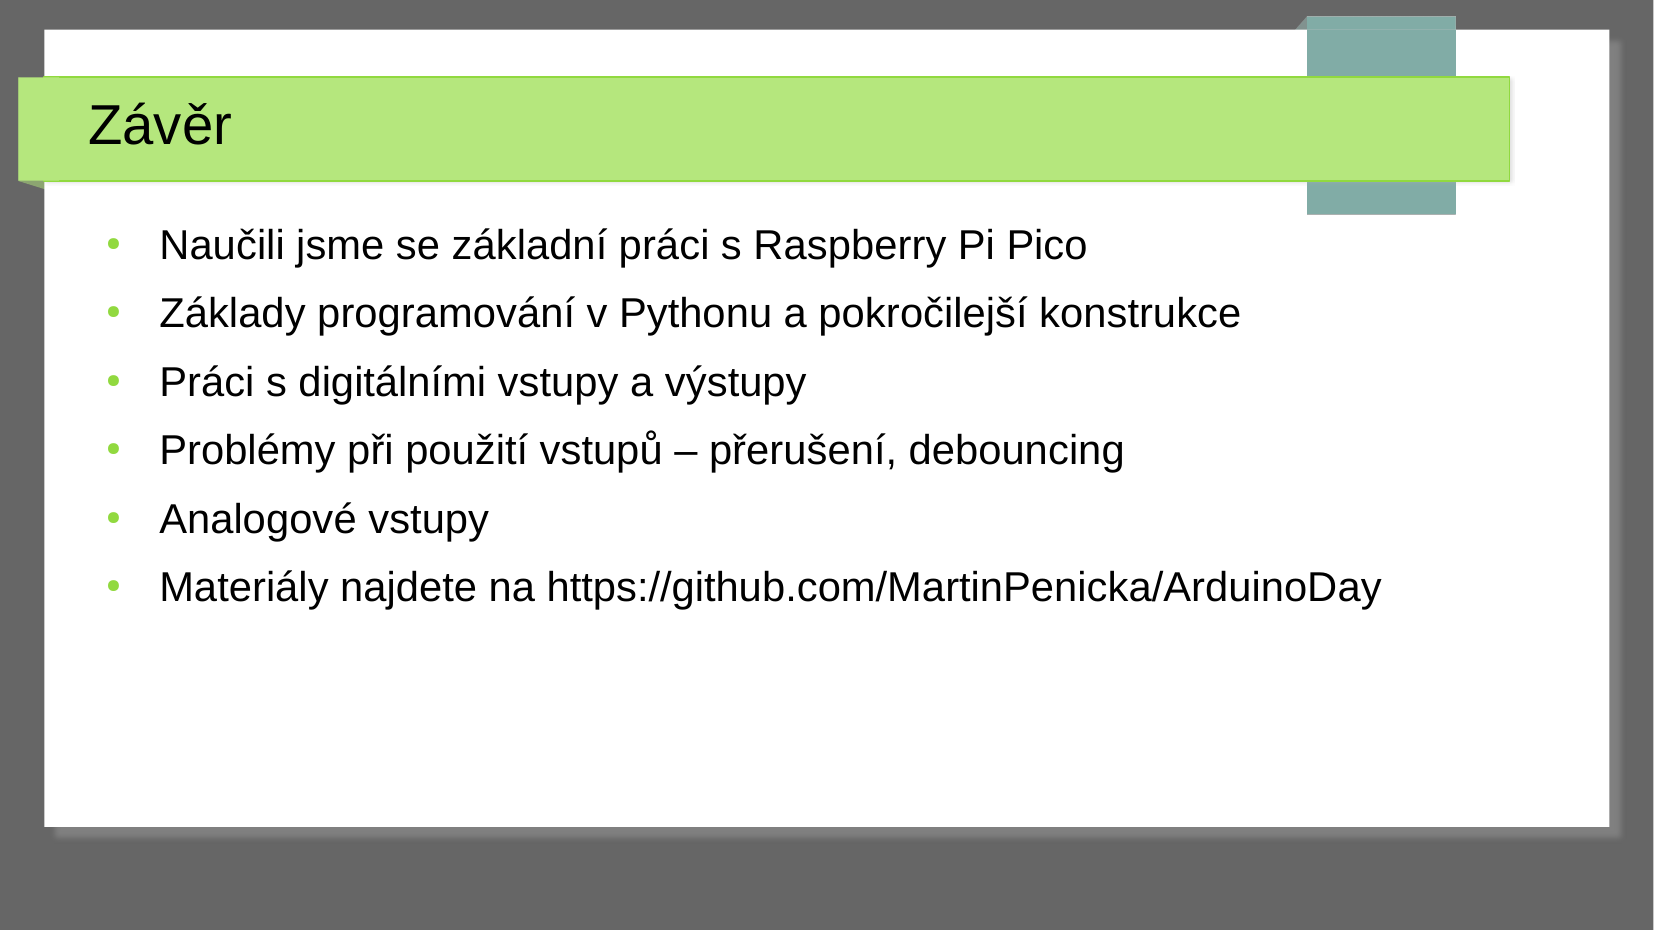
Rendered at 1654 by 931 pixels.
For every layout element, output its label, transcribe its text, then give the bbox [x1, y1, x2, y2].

title Závěr [88, 73, 1506, 178]
list Naučili jsme se základní práci s Raspberry Pi Pico Základy programování v Pythonu a pokročilejší konstrukce Práci s digitálními vstupy a výstupy Problémy při použití vstupů – přerušení, debouncing Analogové vstupy Materiály najdete na https://github.com/MartinPenicka/ArduinoDay [88, 221, 1565, 813]
